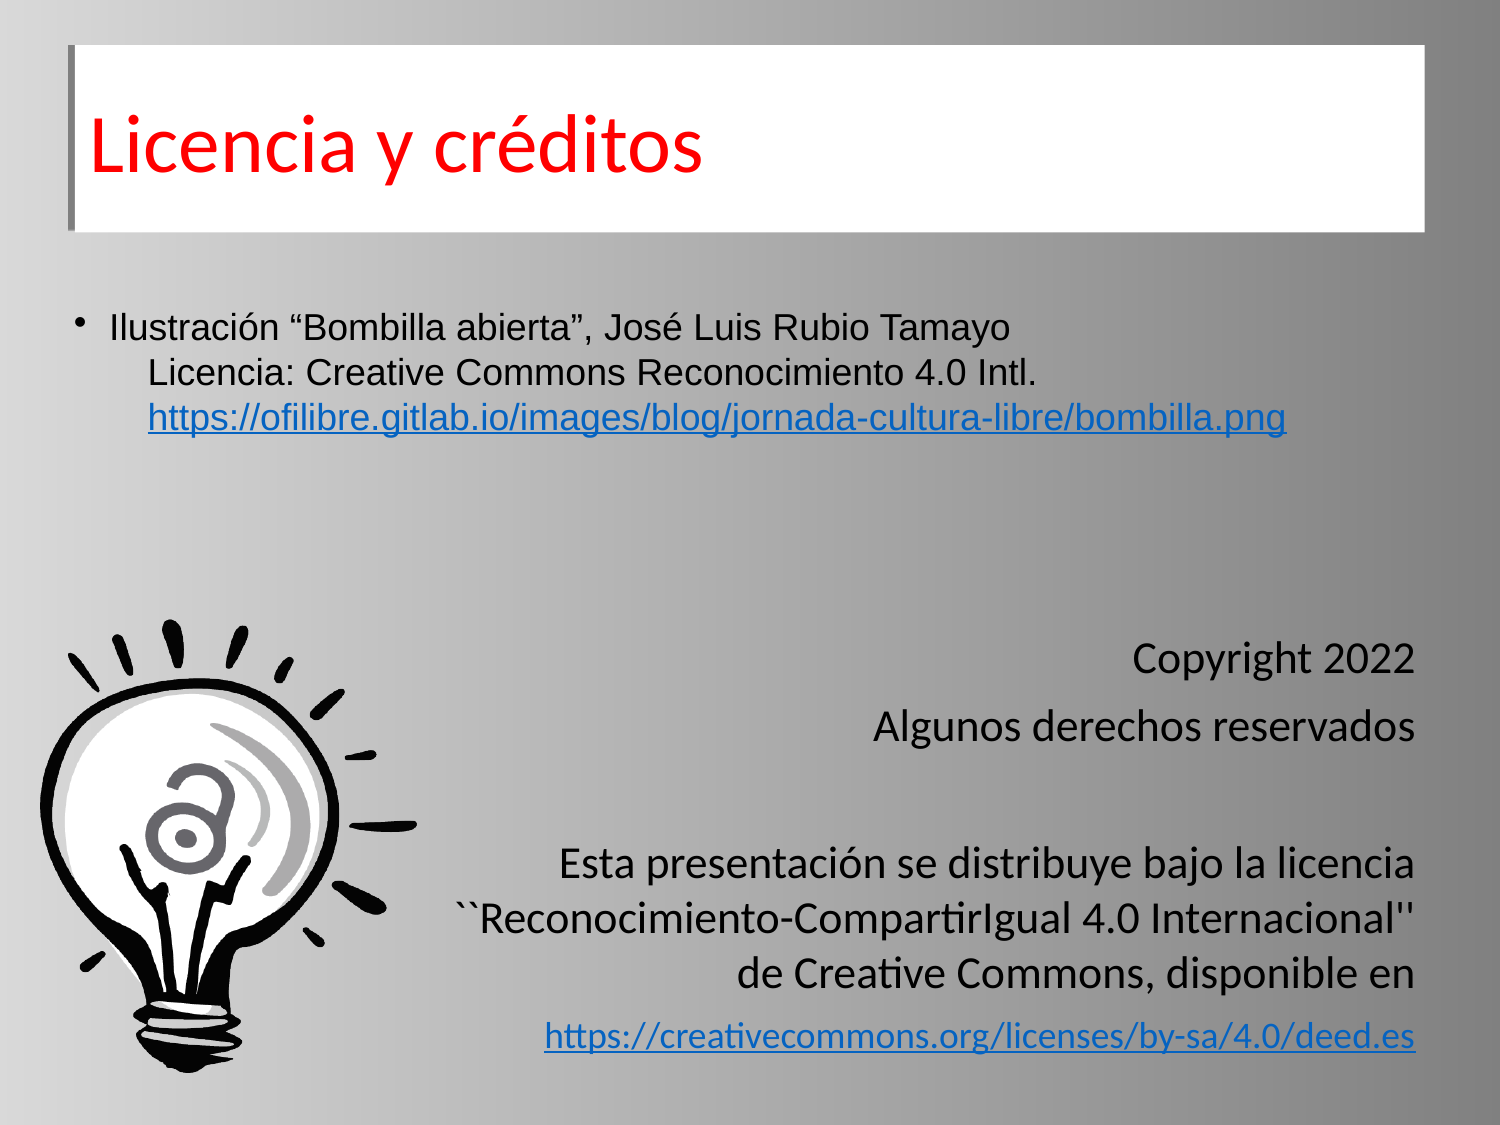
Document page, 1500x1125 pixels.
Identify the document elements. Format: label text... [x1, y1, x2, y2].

text_box Copyright 2022 Algunos derechos reservados Esta presentación se distribuye bajo la licencia ``Reconocimiento-CompartirIgual 4.0 Internacional'' de Creative Commons, disponible en https://creativecommons.org/licenses/by-sa/4.0/deed.es [426, 620, 1431, 1092]
text_box Licencia y créditos [74, 45, 1425, 233]
picture [0, 531, 424, 1125]
text_box Ilustración “Bombilla abierta”, José Luis Rubio Tamayo Licencia: Creative Commons Reconocimiento 4.0 Intl. https://ofilibre.gitlab.io/images/blog/jornada-cultura-libre/bombilla.png [59, 295, 1329, 561]
